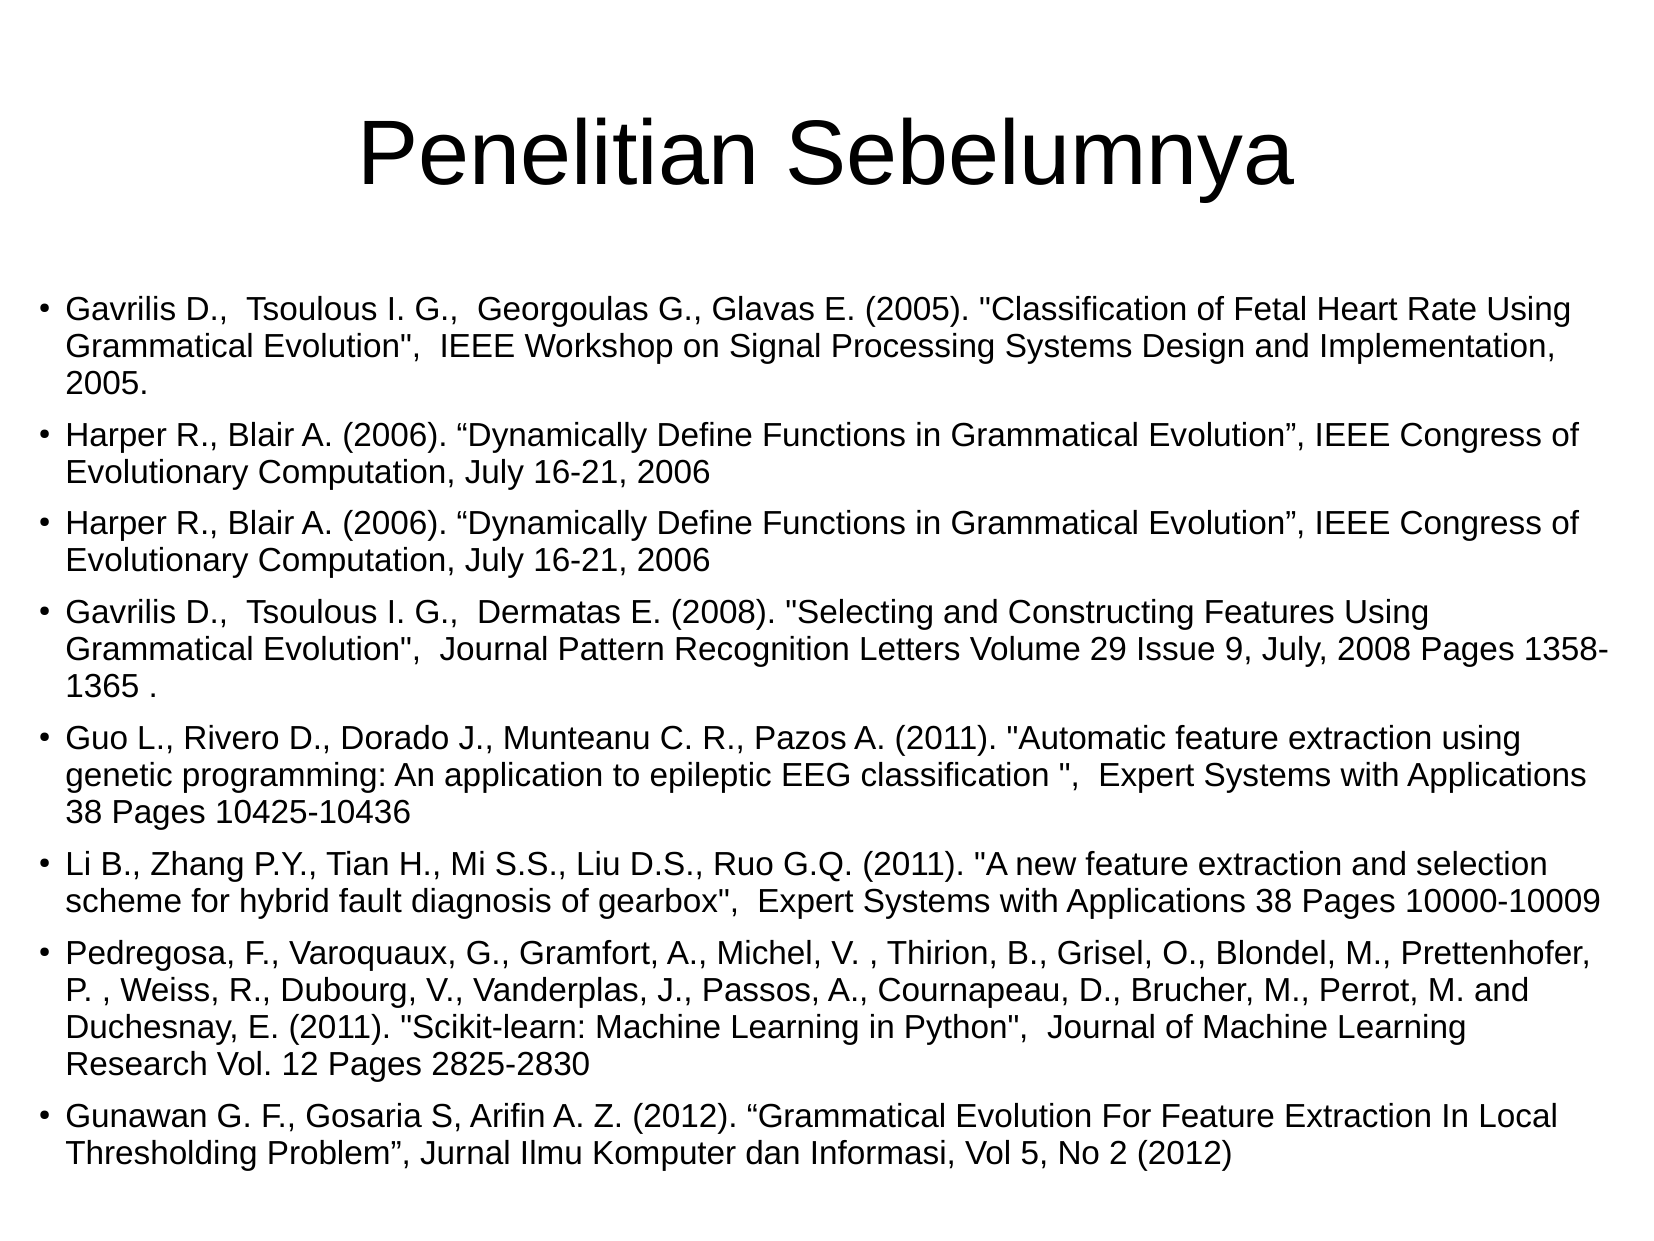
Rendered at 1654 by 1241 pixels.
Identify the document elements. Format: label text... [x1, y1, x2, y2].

title Penelitian Sebelumnya [82, 49, 1571, 257]
list Gavrilis D., Tsoulous I. G., Georgoulas G., Glavas E. (2005). "Classification of Fetal Heart Rate Using Grammatical Evolution", IEEE Workshop on Signal Processing Systems Design and Implementation, 2005. Harper R., Blair A. (2006). “Dynamically Define Functions in Grammatical Evolution”, IEEE Congress of Evolutionary Computation, July 16-21, 2006 Harper R., Blair A. (2006). “Dynamically Define Functions in Grammatical Evolution”, IEEE Congress of Evolutionary Computation, July 16-21, 2006 Gavrilis D., Tsoulous I. G., Dermatas E. (2008). "Selecting and Constructing Features Using Grammatical Evolution", Journal Pattern Recognition Letters Volume 29 Issue 9, July, 2008 Pages 1358-1365 . Guo L., Rivero D., Dorado J., Munteanu C. R., Pazos A. (2011). "Automatic feature extraction using genetic programming: An application to epileptic EEG classification ", Expert Systems with Applications 38 Pages 10425-10436 Li B., Zhang P.Y., Tian H., Mi S.S., Liu D.S., Ruo G.Q. (2011). "A new feature extraction and selection scheme for hybrid fault diagnosis of gearbox", Expert Systems with Applications 38 Pages 10000-10009 Pedregosa, F., Varoquaux, G., Gramfort, A., Michel, V. , Thirion, B., Grisel, O., Blondel, M., Prettenhofer, P. , Weiss, R., Dubourg, V., Vanderplas, J., Passos, A., Cournapeau, D., Brucher, M., Perrot, M. and Duchesnay, E. (2011). "Scikit-learn: Machine Learning in Python", Journal of Machine Learning Research Vol. 12 Pages 2825-2830 Gunawan G. F., Gosaria S, Arifin A. Z. (2012). “Grammatical Evolution For Feature Extraction In Local Thresholding Problem”, Jurnal Ilmu Komputer dan Informasi, Vol 5, No 2 (2012) [30, 290, 1621, 1216]
